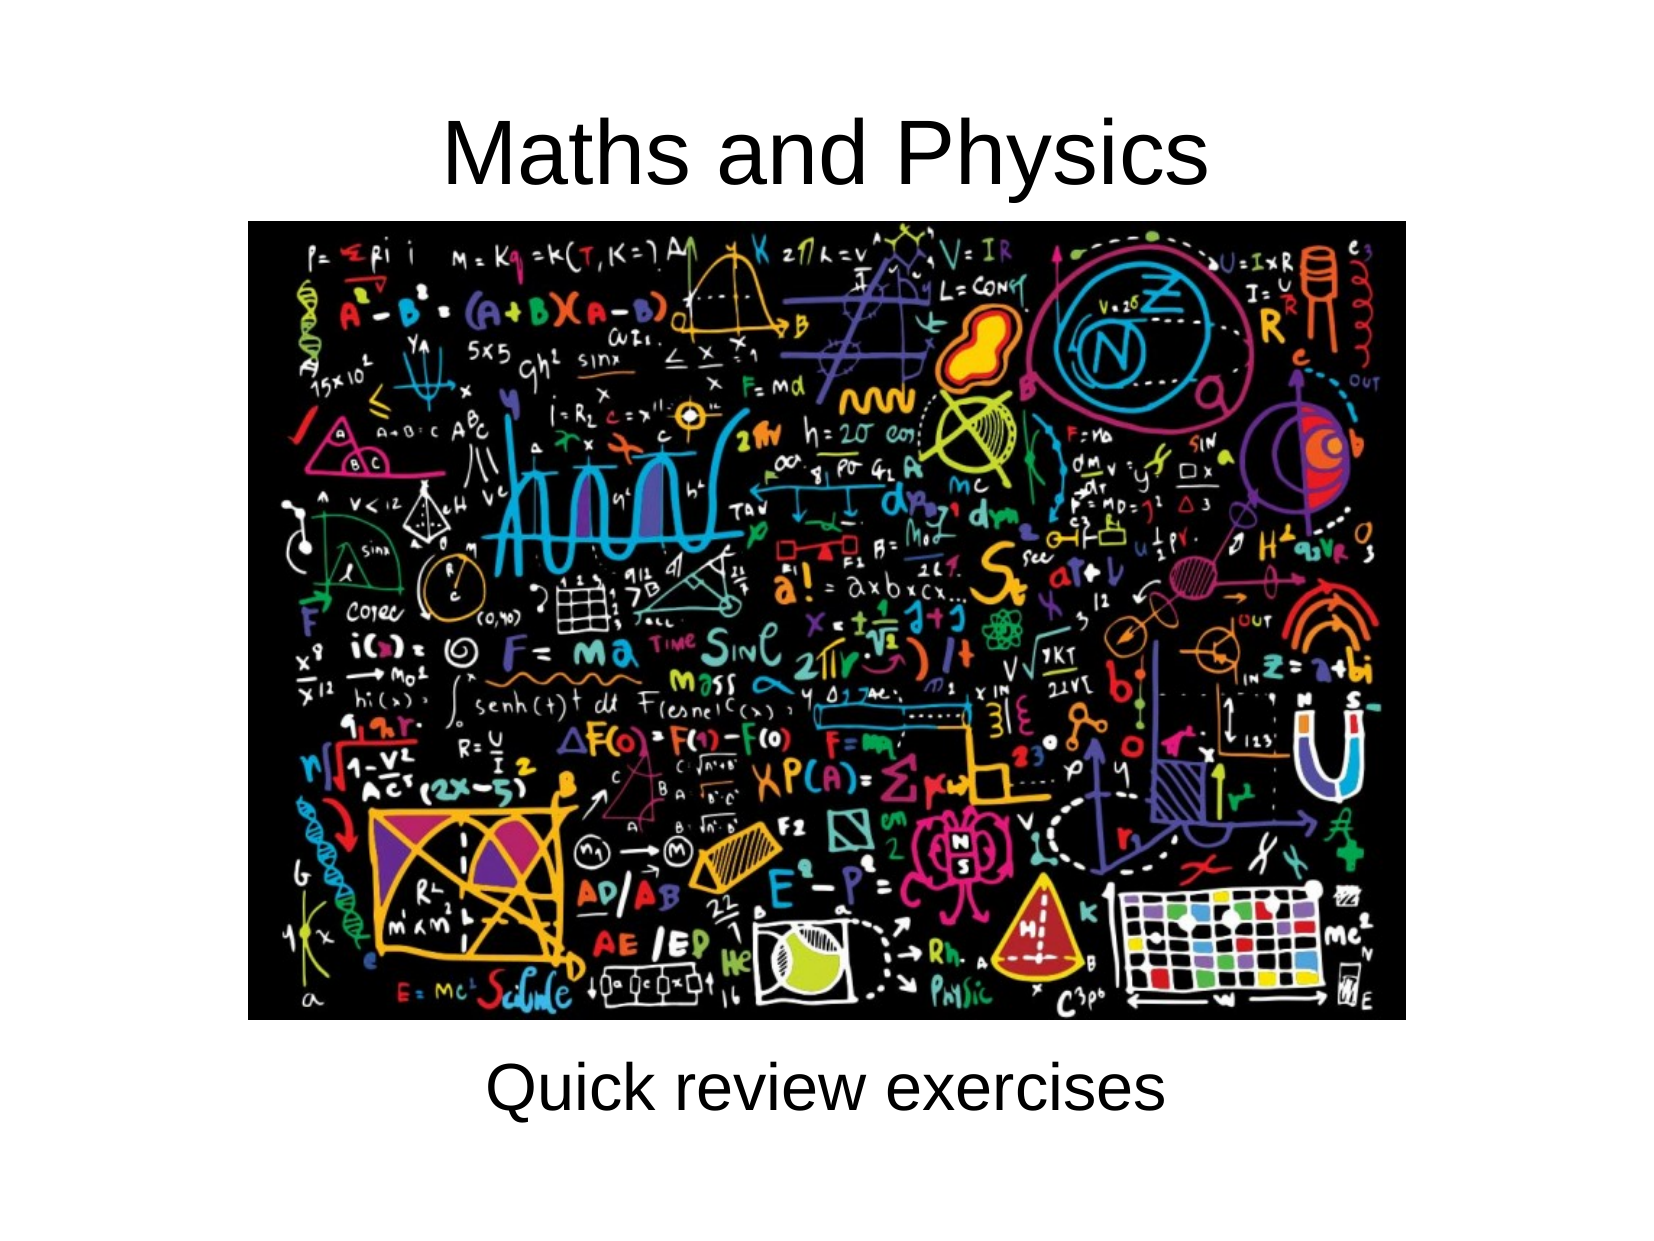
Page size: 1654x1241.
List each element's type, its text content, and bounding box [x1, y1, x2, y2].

title Maths and Physics [82, 49, 1571, 257]
picture [248, 221, 1406, 1021]
subtitle Quick review exercises [82, 727, 1571, 1241]
